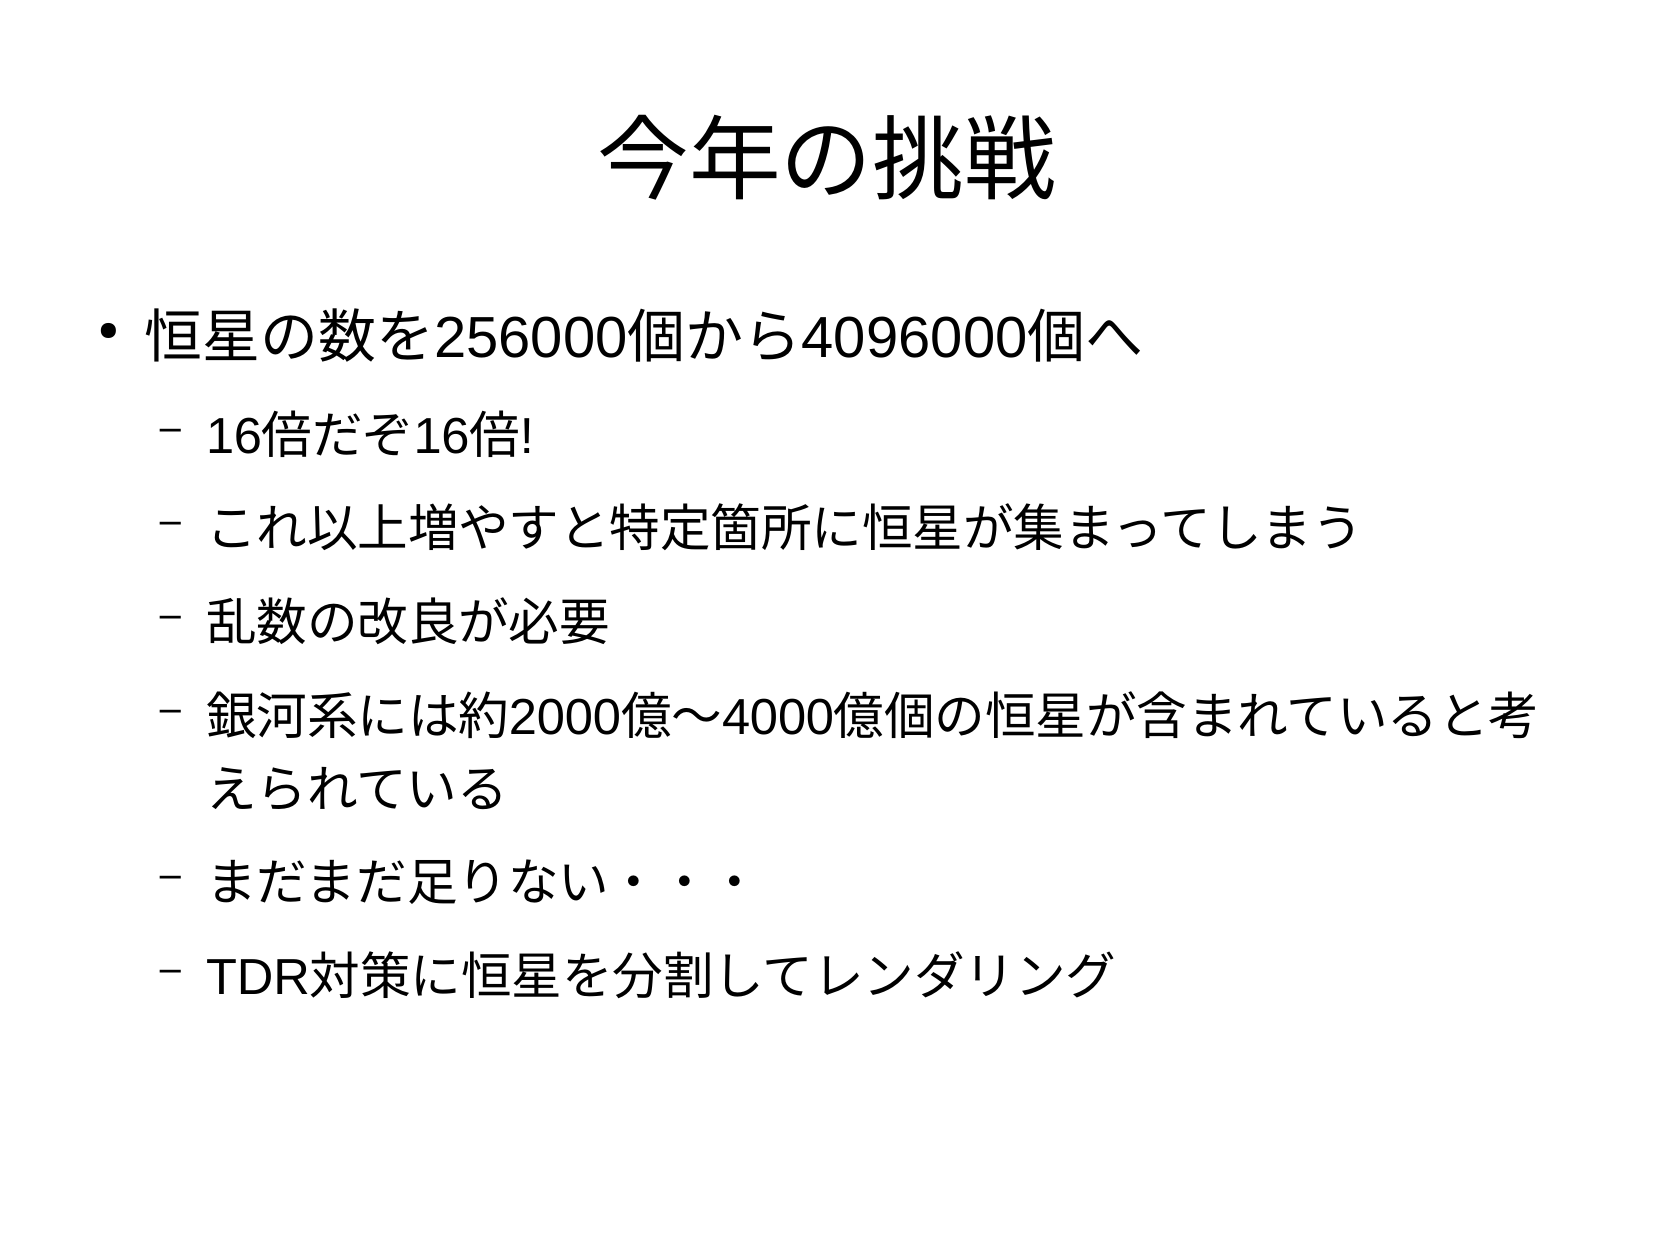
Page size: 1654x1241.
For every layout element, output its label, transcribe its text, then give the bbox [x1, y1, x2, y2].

list 恒星の数を256000個から4096000個へ 16倍だぞ16倍! これ以上増やすと特定箇所に恒星が集まってしまう 乱数の改良が必要 銀河系には約2000億～4000億個の恒星が含まれていると考えられている まだまだ足りない・・・ TDR対策に恒星を分割してレンダリング [82, 290, 1571, 1010]
title 今年の挑戦 [82, 49, 1571, 257]
